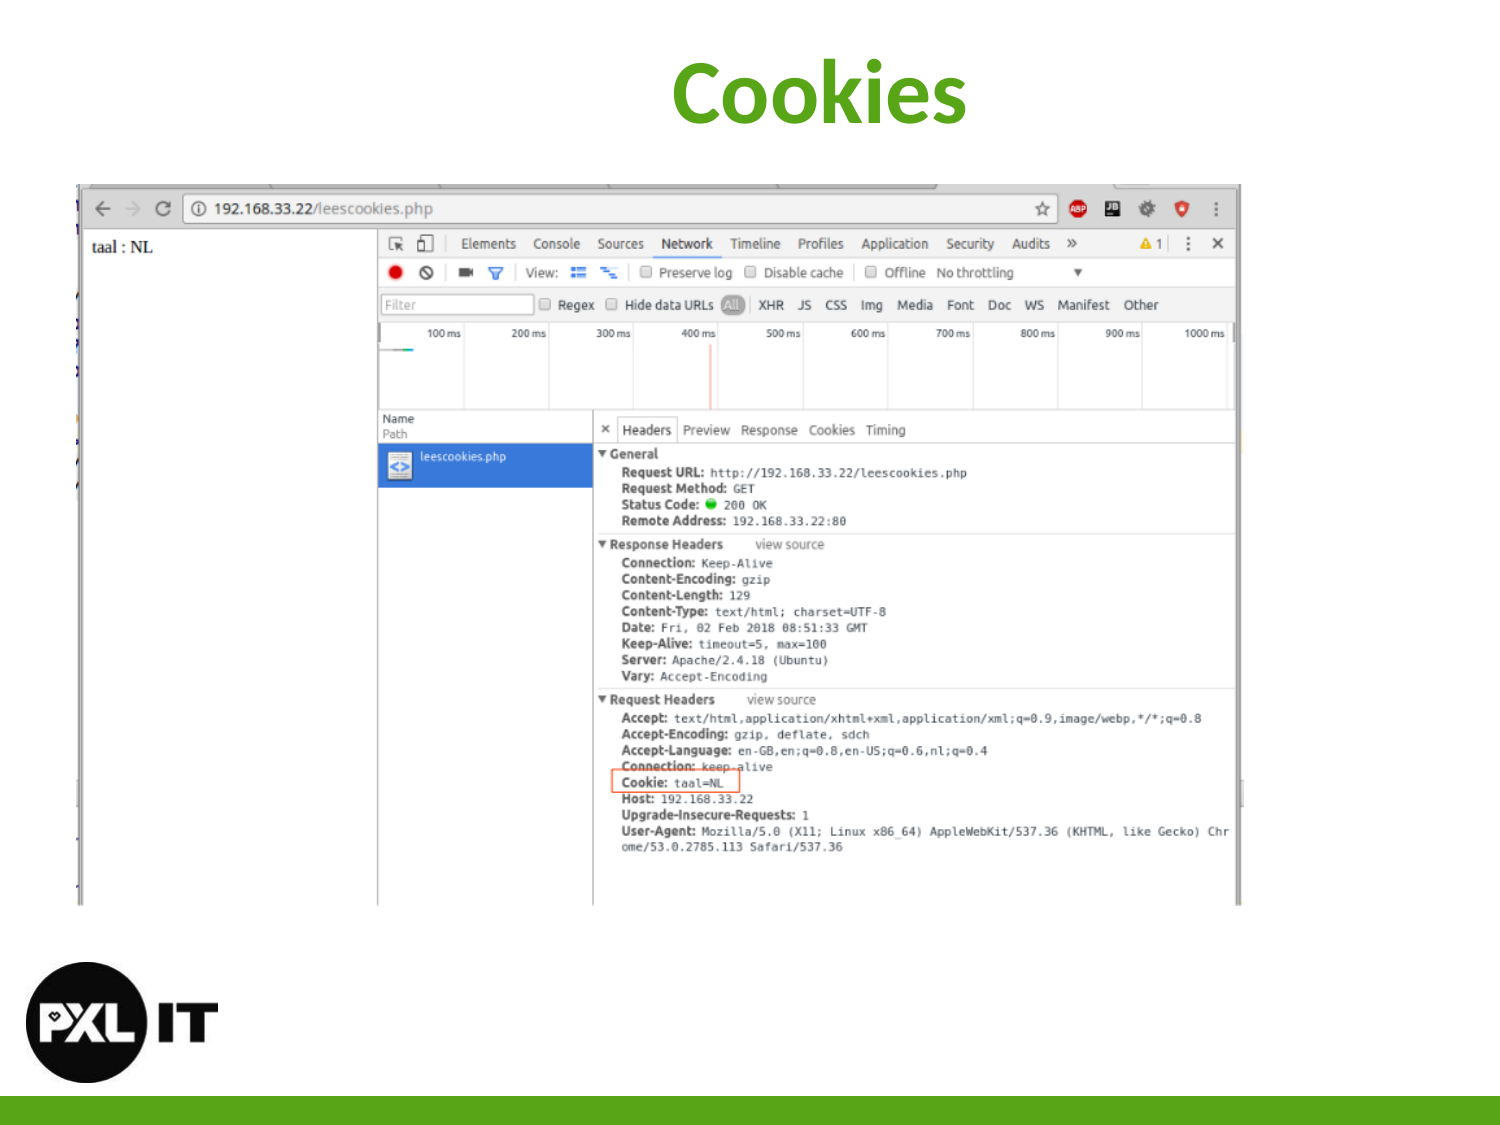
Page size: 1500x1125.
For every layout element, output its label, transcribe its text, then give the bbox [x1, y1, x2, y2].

picture [76, 184, 1244, 906]
text_box Cookies [201, 24, 1440, 151]
picture [26, 962, 218, 1083]
